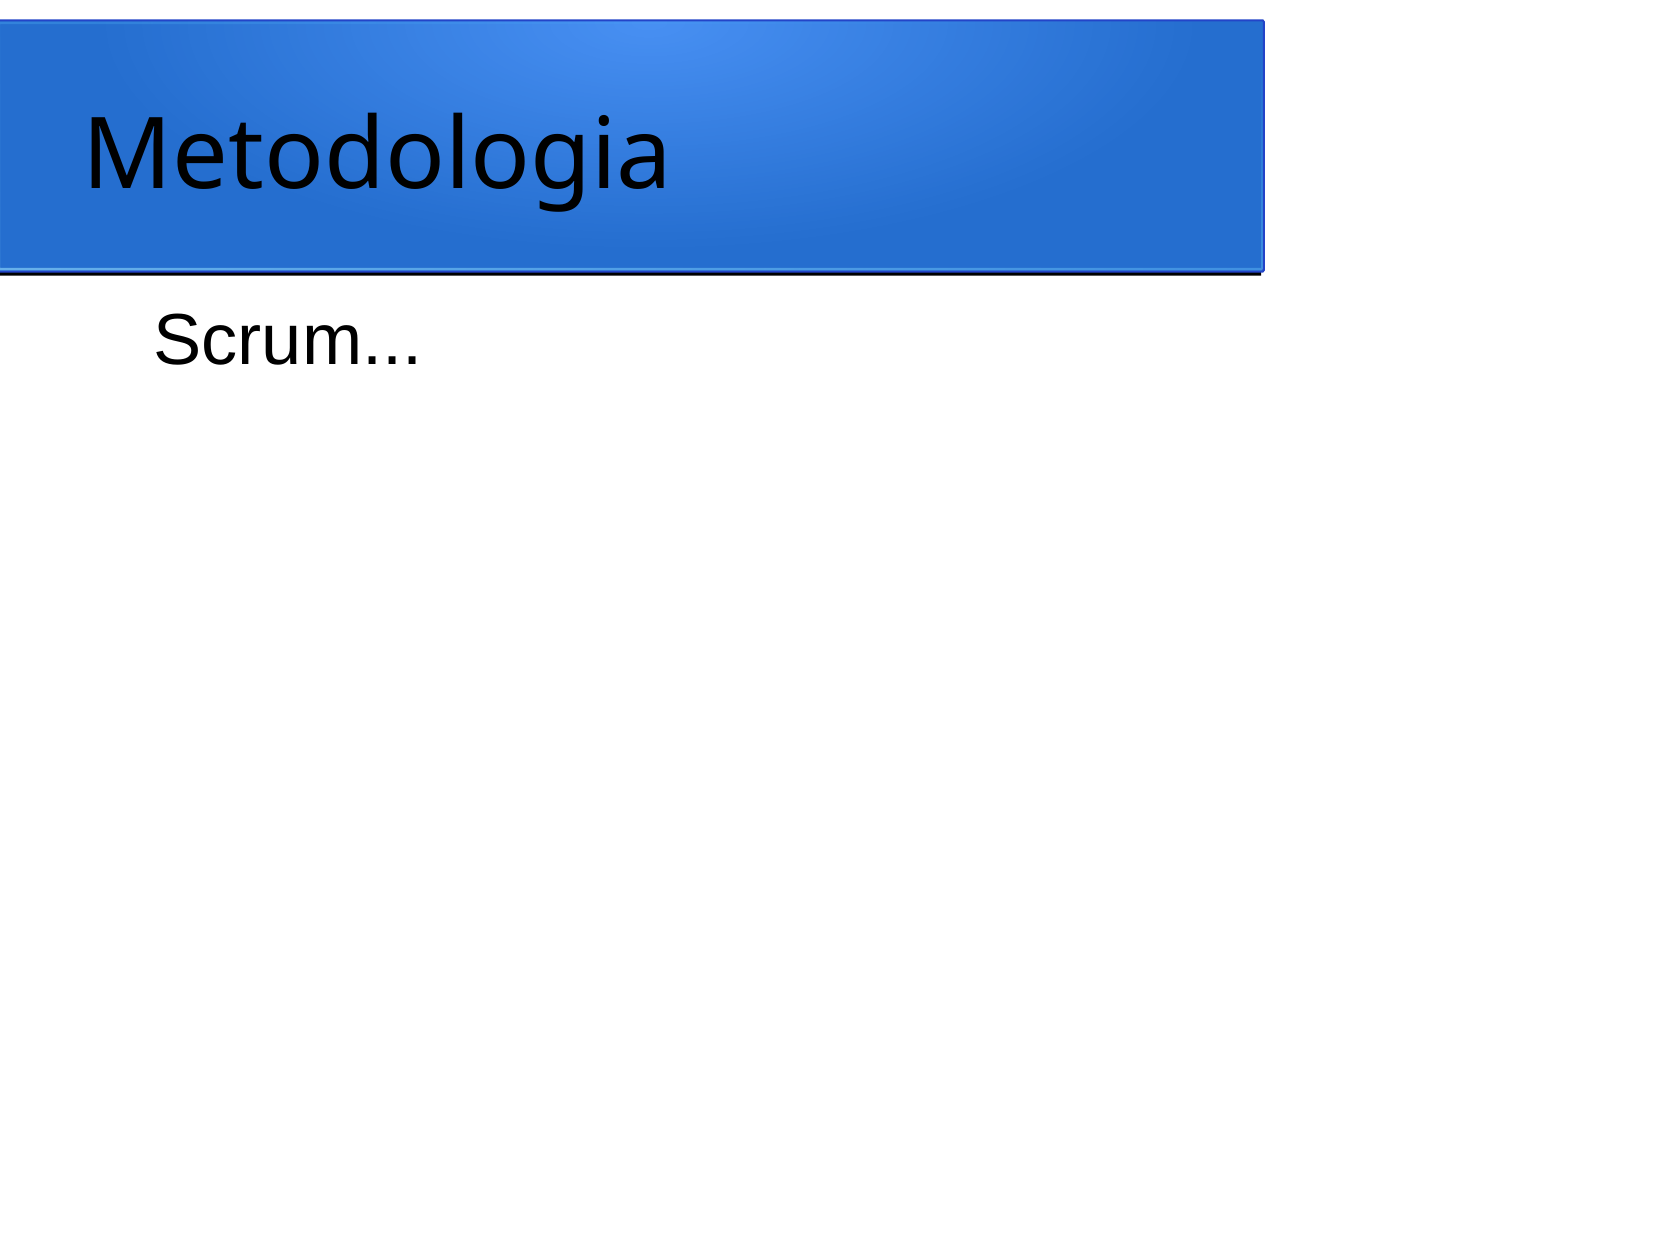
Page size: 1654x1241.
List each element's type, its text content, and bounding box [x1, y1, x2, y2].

list Scrum... [82, 299, 1571, 1019]
title Metodologia [82, 47, 1235, 252]
